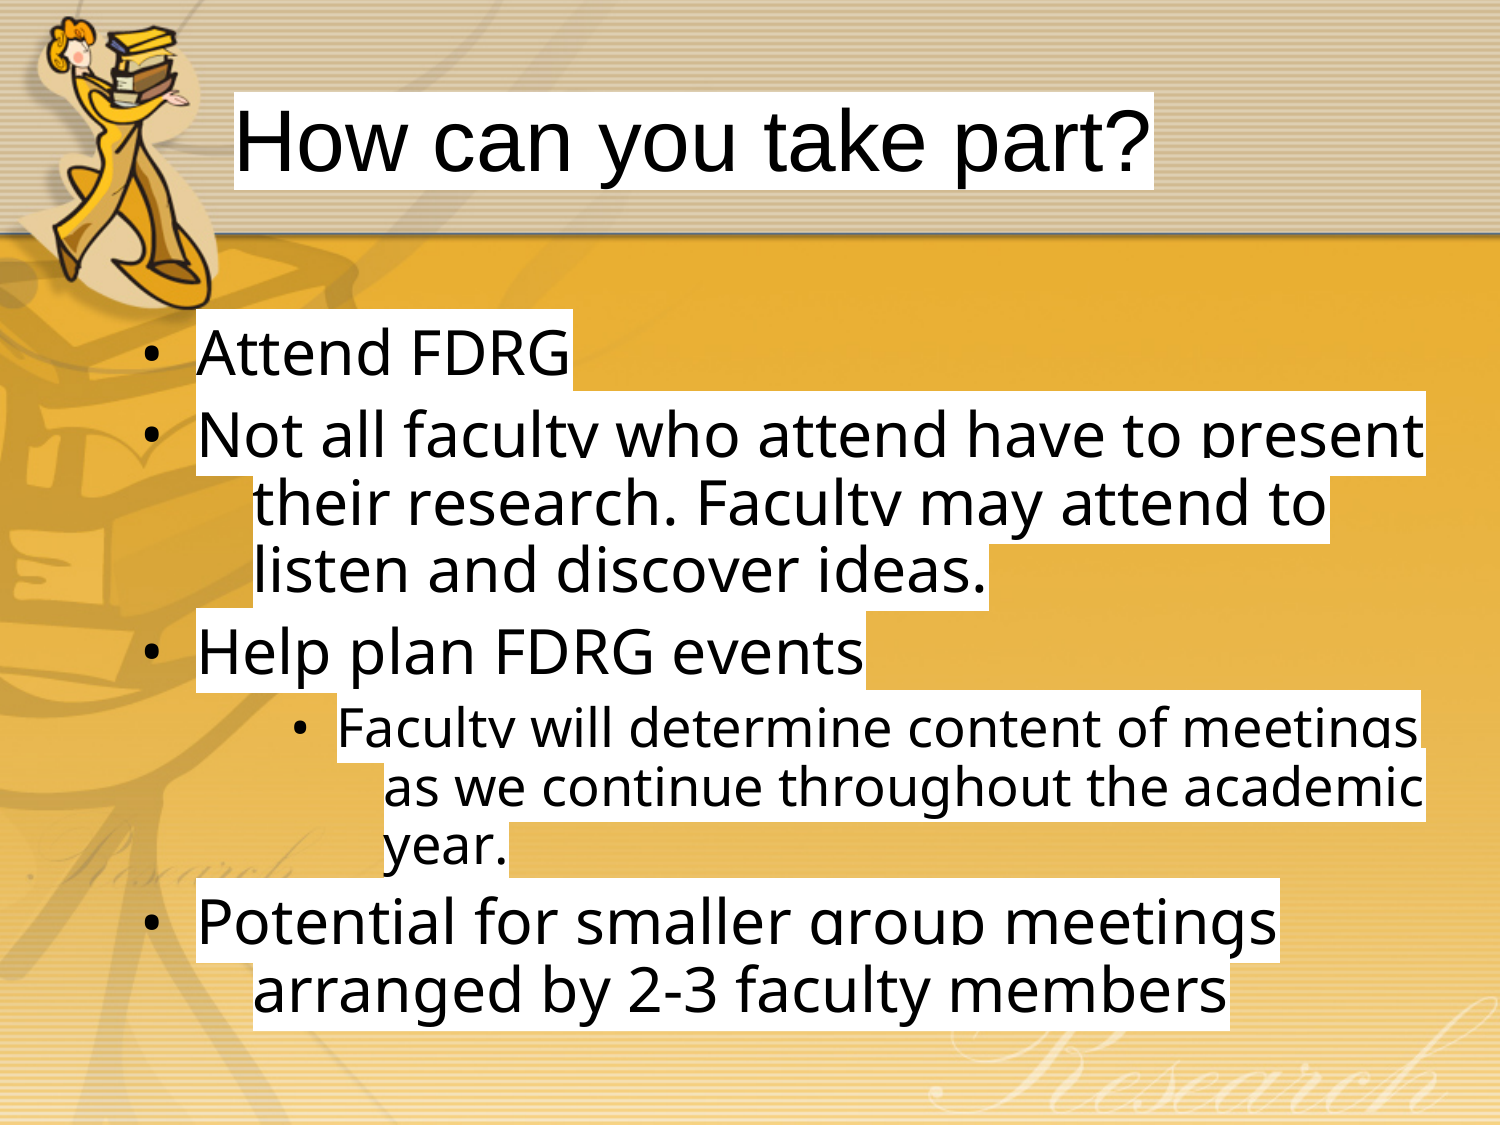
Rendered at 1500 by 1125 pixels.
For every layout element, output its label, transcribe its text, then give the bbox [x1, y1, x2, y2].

list Attend FDRG Not all faculty who attend have to present their research. Faculty may attend to listen and discover ideas. Help plan FDRG events Faculty will determine content of meetings as we continue throughout the academic year. Potential for smaller group meetings arranged by 2-3 faculty members [125, 314, 1471, 1095]
picture [0, 0, 1500, 1125]
title How can you take part? [218, 42, 1471, 197]
